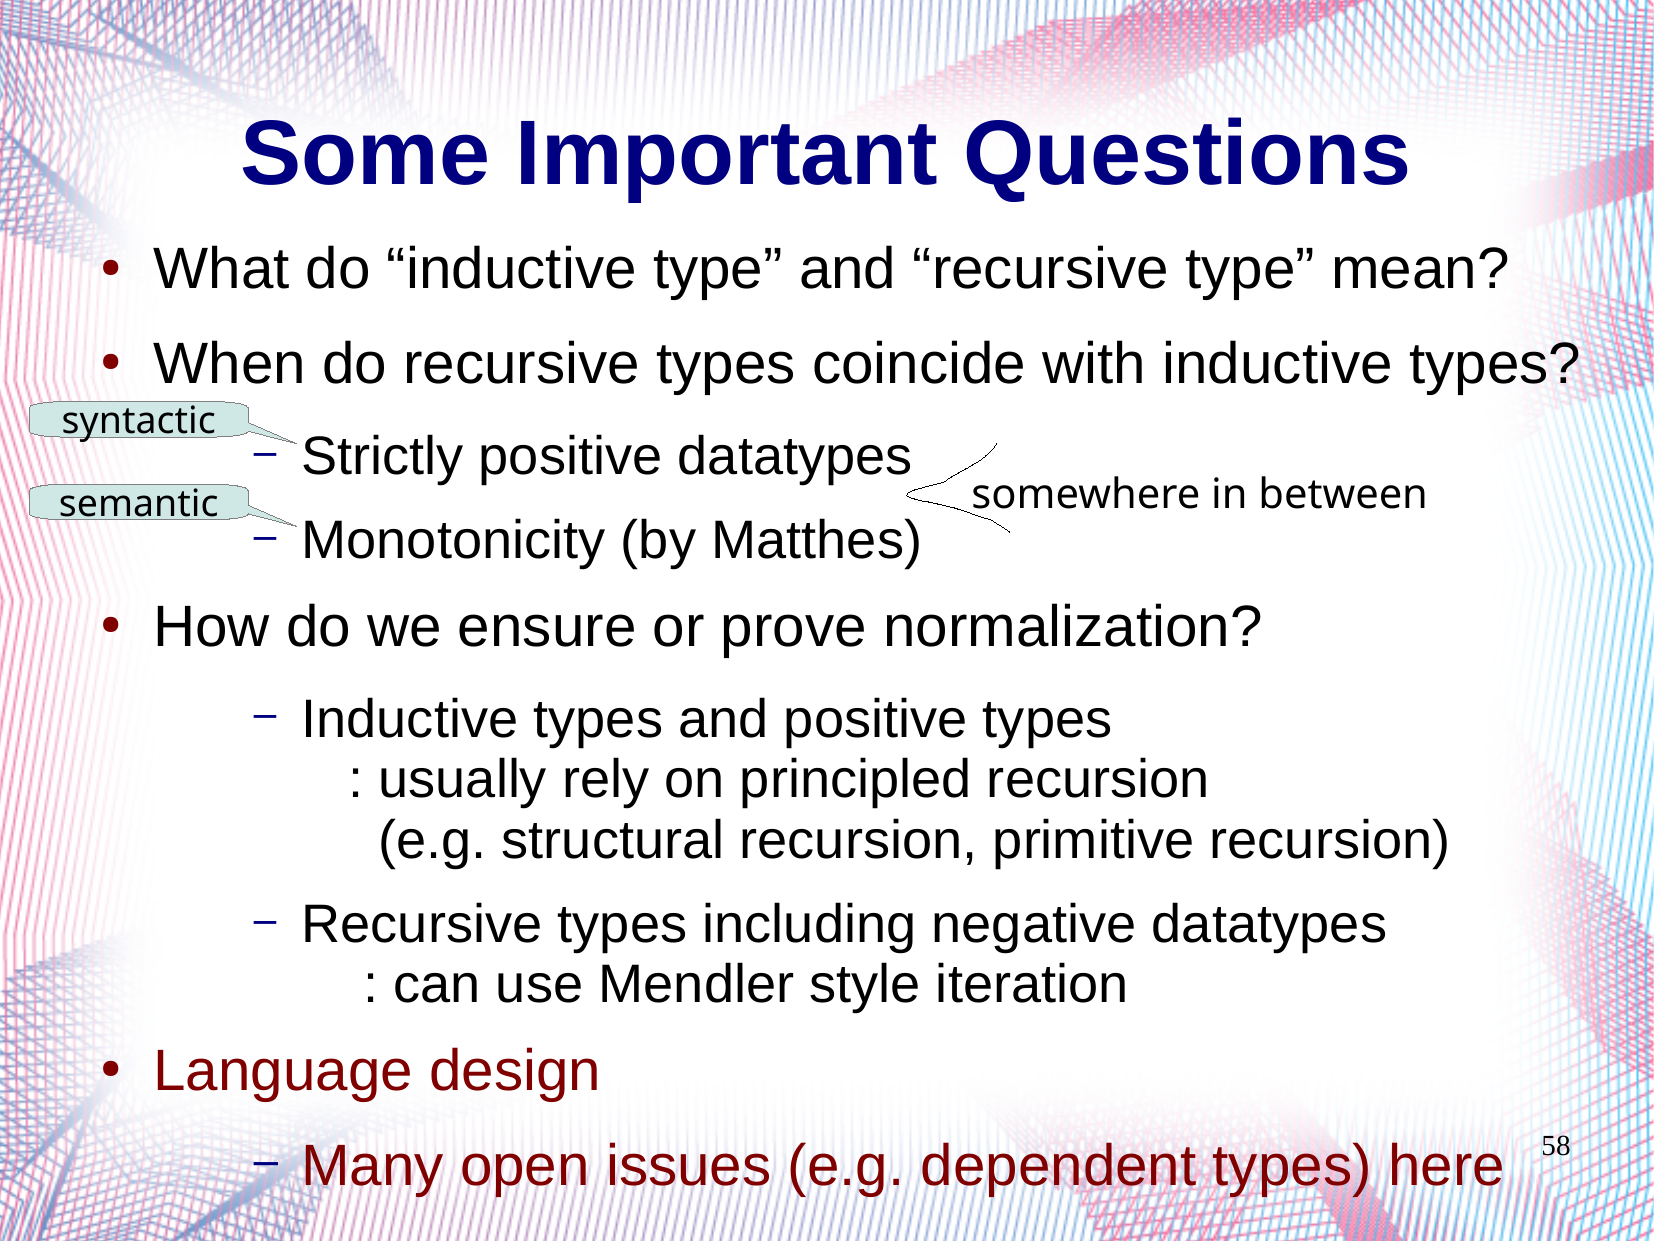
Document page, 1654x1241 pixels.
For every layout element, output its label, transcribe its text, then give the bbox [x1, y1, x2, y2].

list What do “inductive type” and “recursive type” mean? When do recursive types coincide with inductive types? Strictly positive datatypes Monotonicity (by Matthes) How do we ensure or prove normalization? Inductive types and positive types : usually rely on principled recursion (e.g. structural recursion, primitive recursion) Recursive types including negative datatypes : can use Mendler style iteration Language design Many open issues (e.g. dependent types) here [64, 236, 1589, 1198]
picture [0, 0, 1654, 1241]
text_box syntactic [29, 401, 297, 444]
text_box semantic [29, 484, 297, 527]
text_box somewhere in between [956, 456, 1312, 520]
title Some Important Questions [82, 49, 1571, 236]
